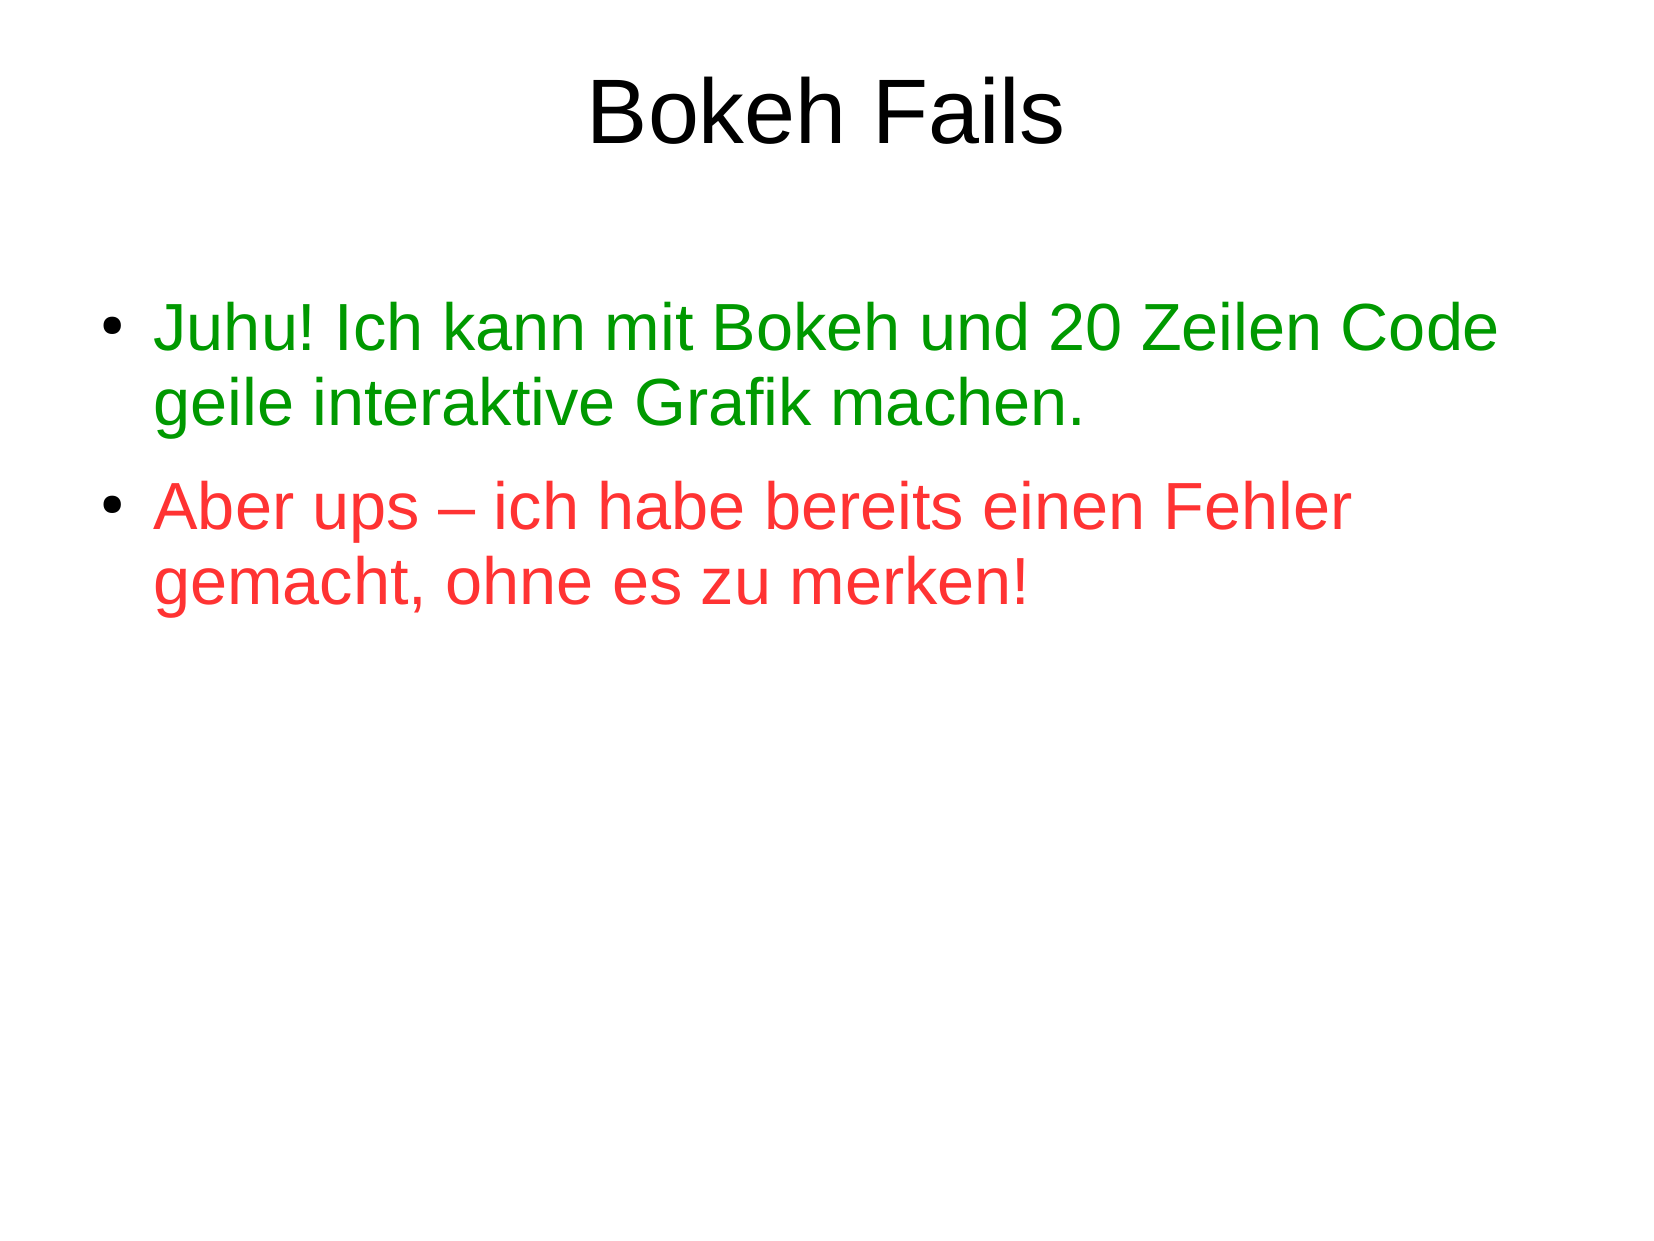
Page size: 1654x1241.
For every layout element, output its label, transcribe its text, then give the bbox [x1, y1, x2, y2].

list Juhu! Ich kann mit Bokeh und 20 Zeilen Code geile interaktive Grafik machen. Aber ups – ich habe bereits einen Fehler gemacht, ohne es zu merken! [82, 290, 1571, 1010]
title Bokeh Fails [82, 8, 1571, 216]
